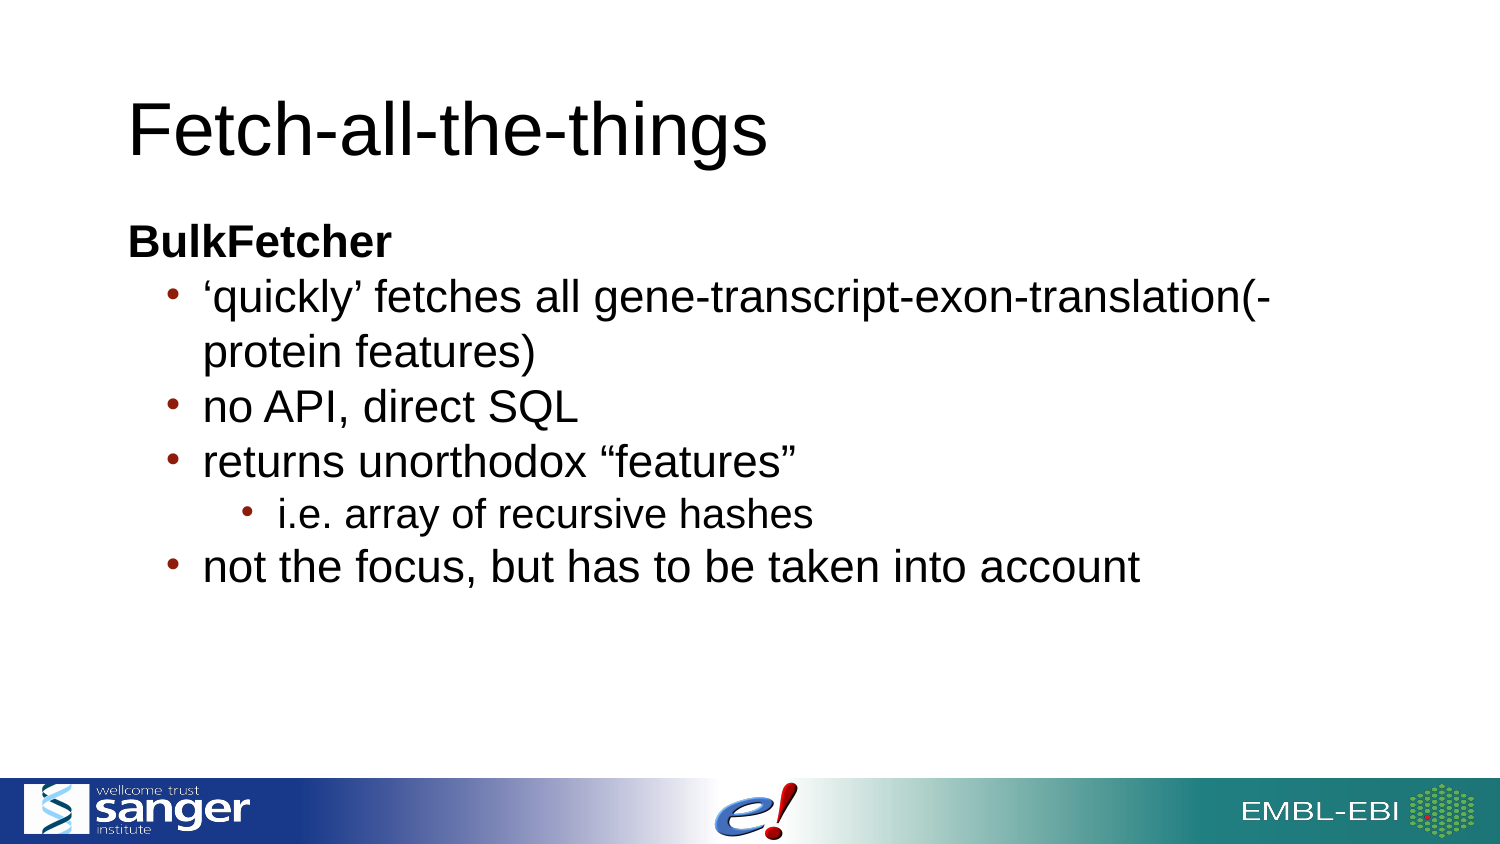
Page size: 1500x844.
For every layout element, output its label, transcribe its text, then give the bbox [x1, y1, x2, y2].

picture [0, 778, 1500, 844]
list BulkFetcher ‘quickly’ fetches all gene-transcript-exon-translation(-protein features) no API, direct SQL returns unorthodox “features” i.e. array of recursive hashes not the focus, but has to be taken into account [112, 196, 1388, 732]
title Fetch-all-the-things [112, 65, 1388, 179]
